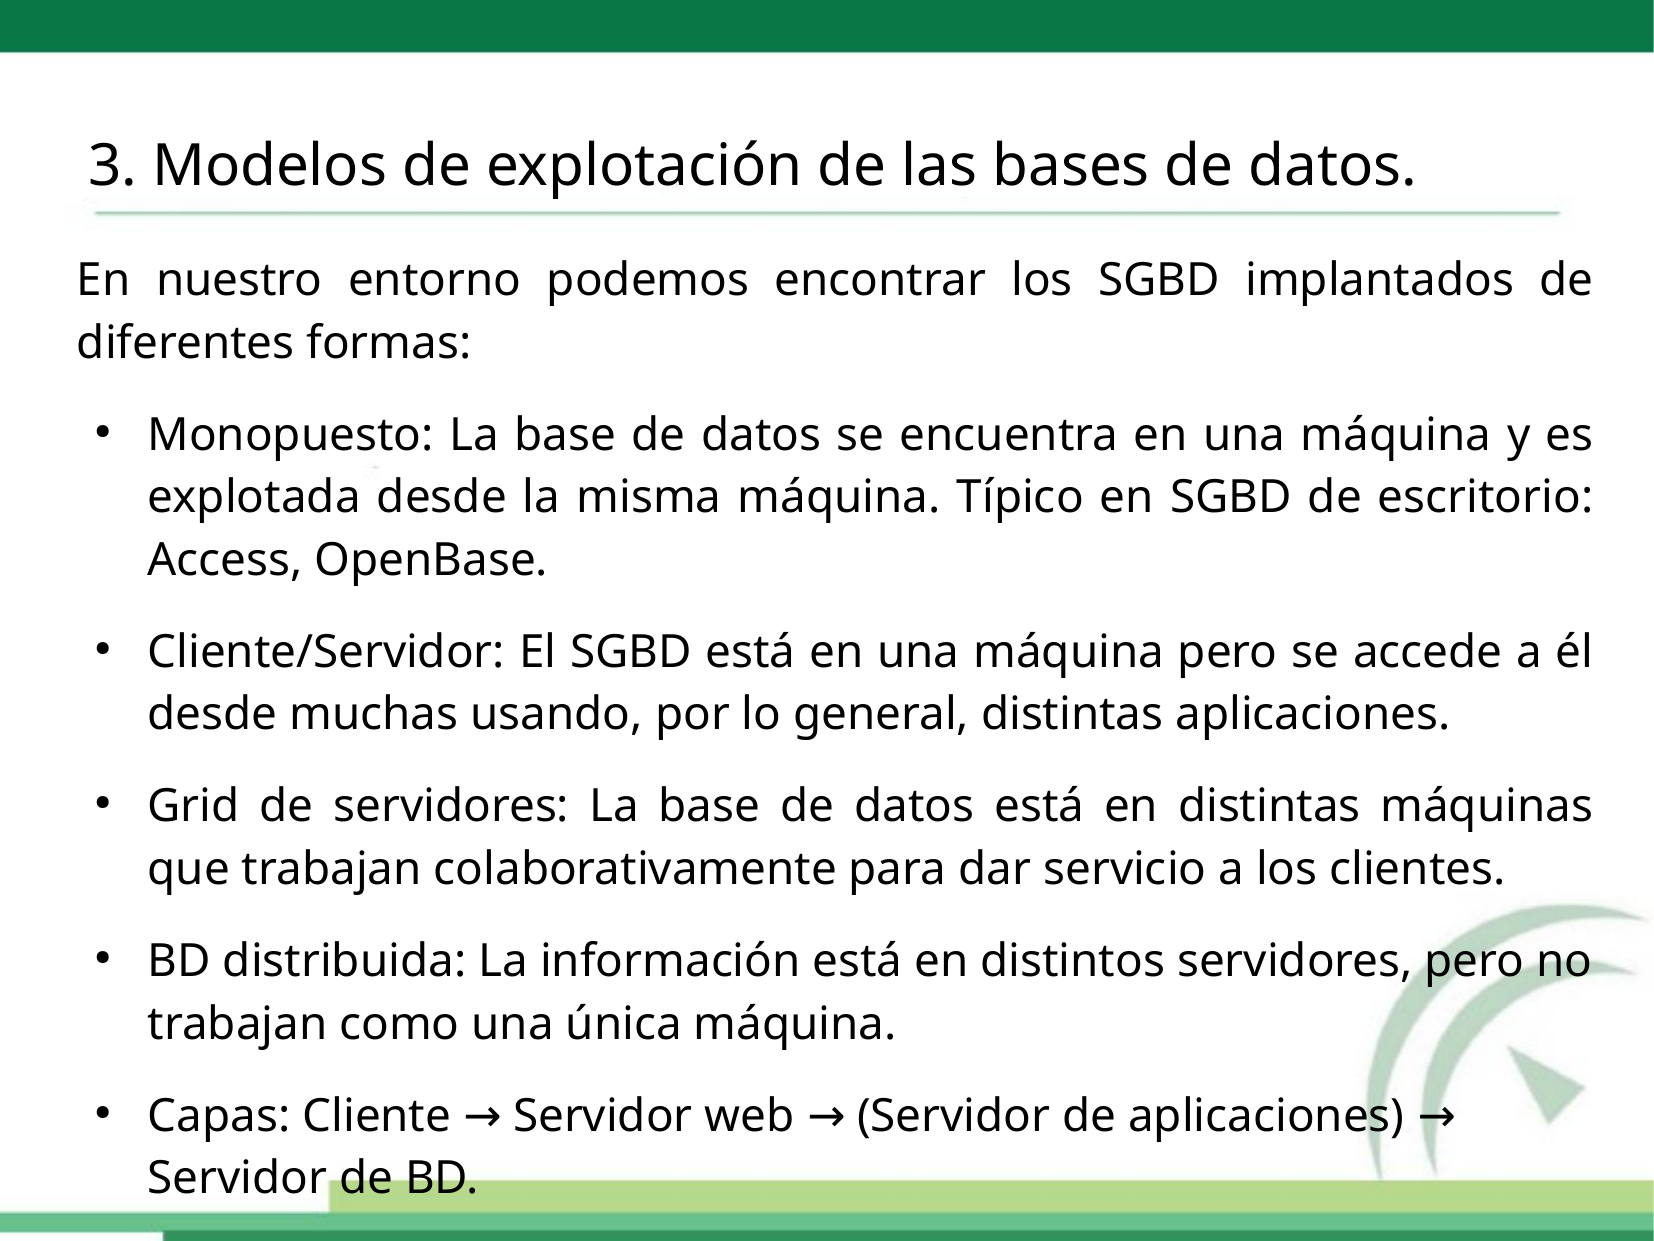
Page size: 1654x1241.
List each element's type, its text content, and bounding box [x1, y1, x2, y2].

picture [0, 0, 1654, 1241]
list En nuestro entorno podemos encontrar los SGBD implantados de diferentes formas: Monopuesto: La base de datos se encuentra en una máquina y es explotada desde la misma máquina. Típico en SGBD de escritorio: Access, OpenBase. Cliente/Servidor: El SGBD está en una máquina pero se accede a él desde muchas usando, por lo general, distintas aplicaciones. Grid de servidores: La base de datos está en distintas máquinas que trabajan colaborativamente para dar servicio a los clientes. BD distribuida: La información está en distintos servidores, pero no trabajan como una única máquina. Capas: Cliente → Servidor web → (Servidor de aplicaciones) → Servidor de BD. [76, 246, 1595, 1195]
title 3. Modelos de explotación de las bases de datos. [88, 58, 1577, 246]
